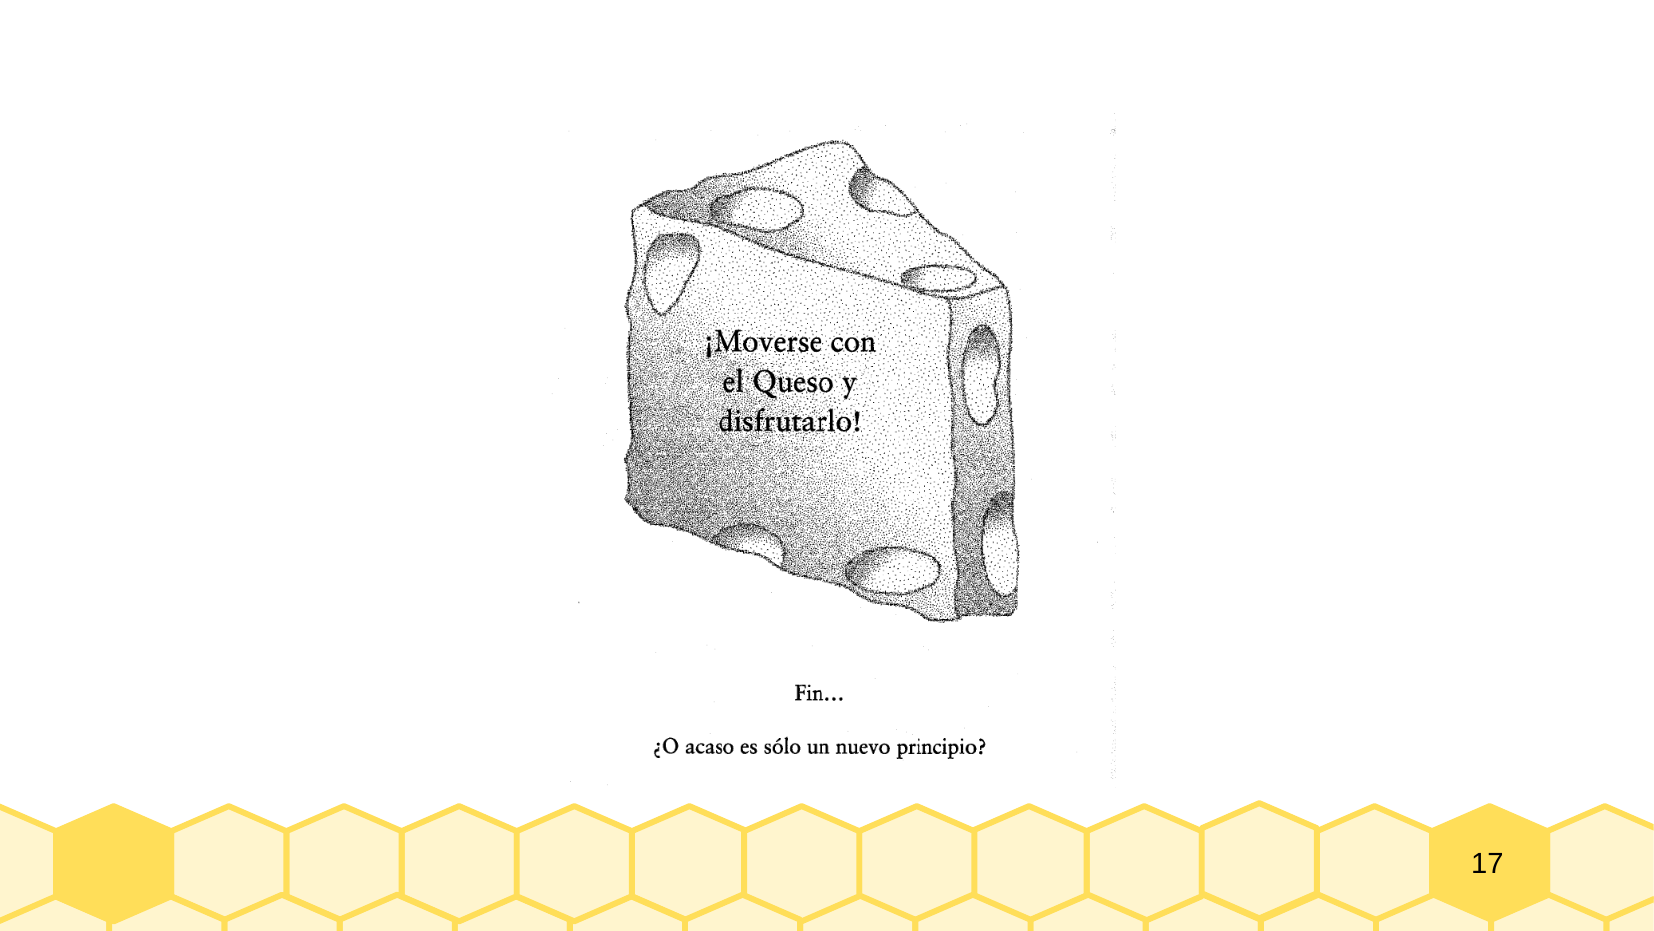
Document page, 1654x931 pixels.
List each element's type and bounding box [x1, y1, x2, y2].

picture [525, 112, 1116, 788]
